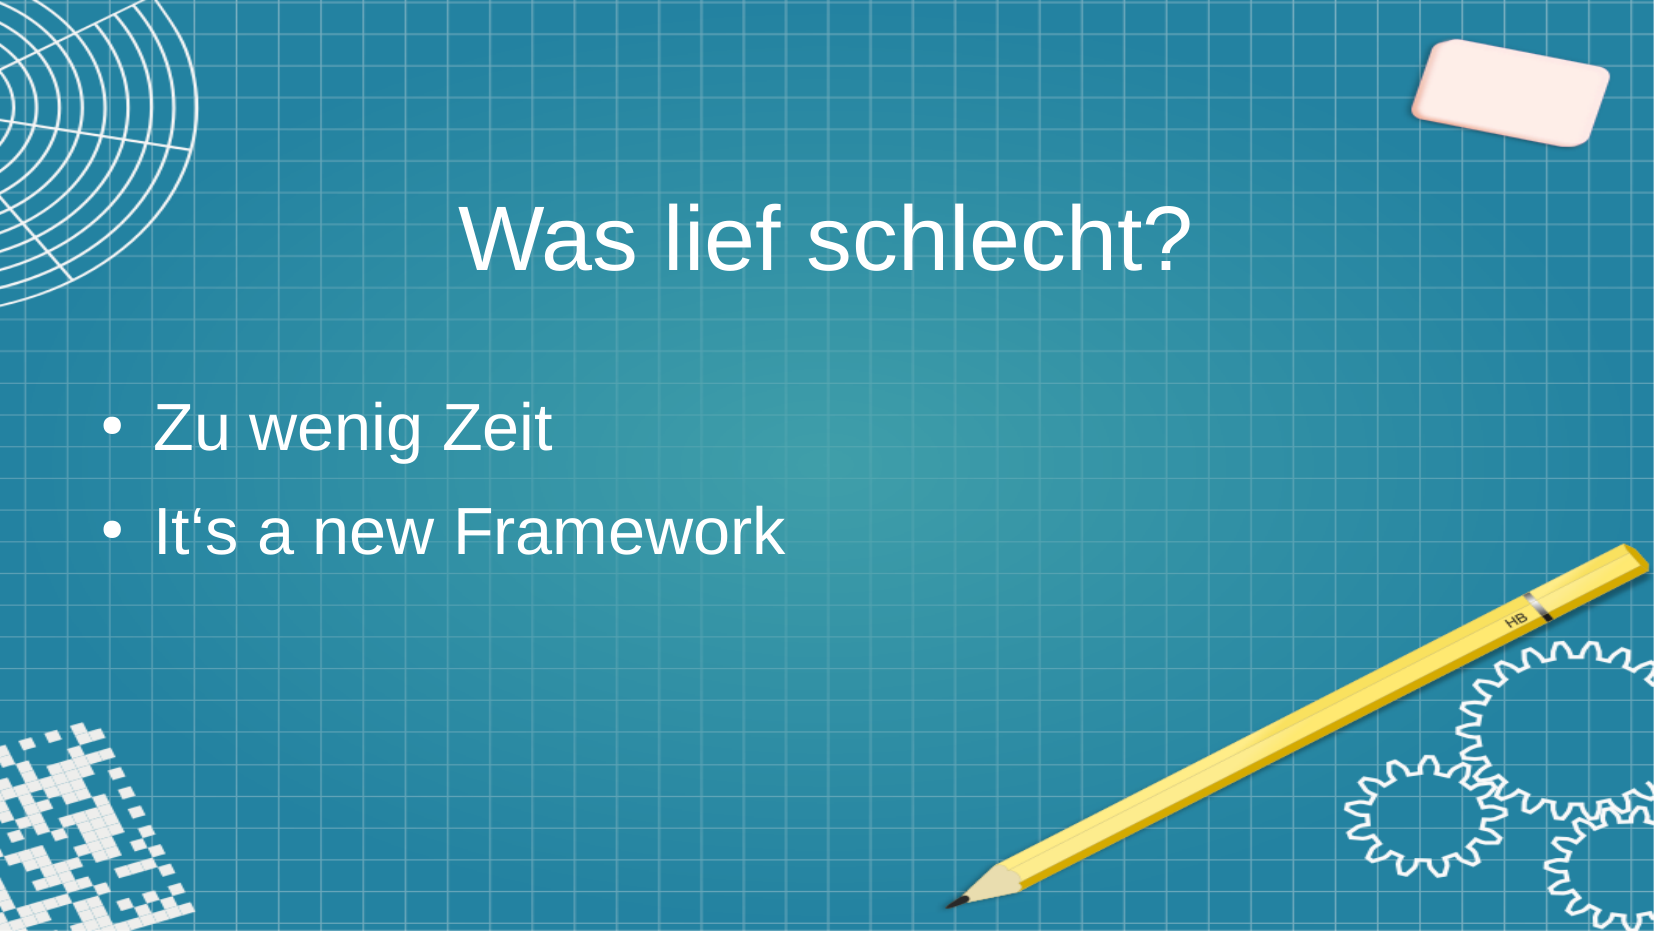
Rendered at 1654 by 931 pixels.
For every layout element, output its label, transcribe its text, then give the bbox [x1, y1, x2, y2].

list Zu wenig Zeit It‘s a new Framework [82, 389, 1571, 842]
picture [0, 0, 1654, 931]
title Was lief schlecht? [82, 132, 1571, 346]
